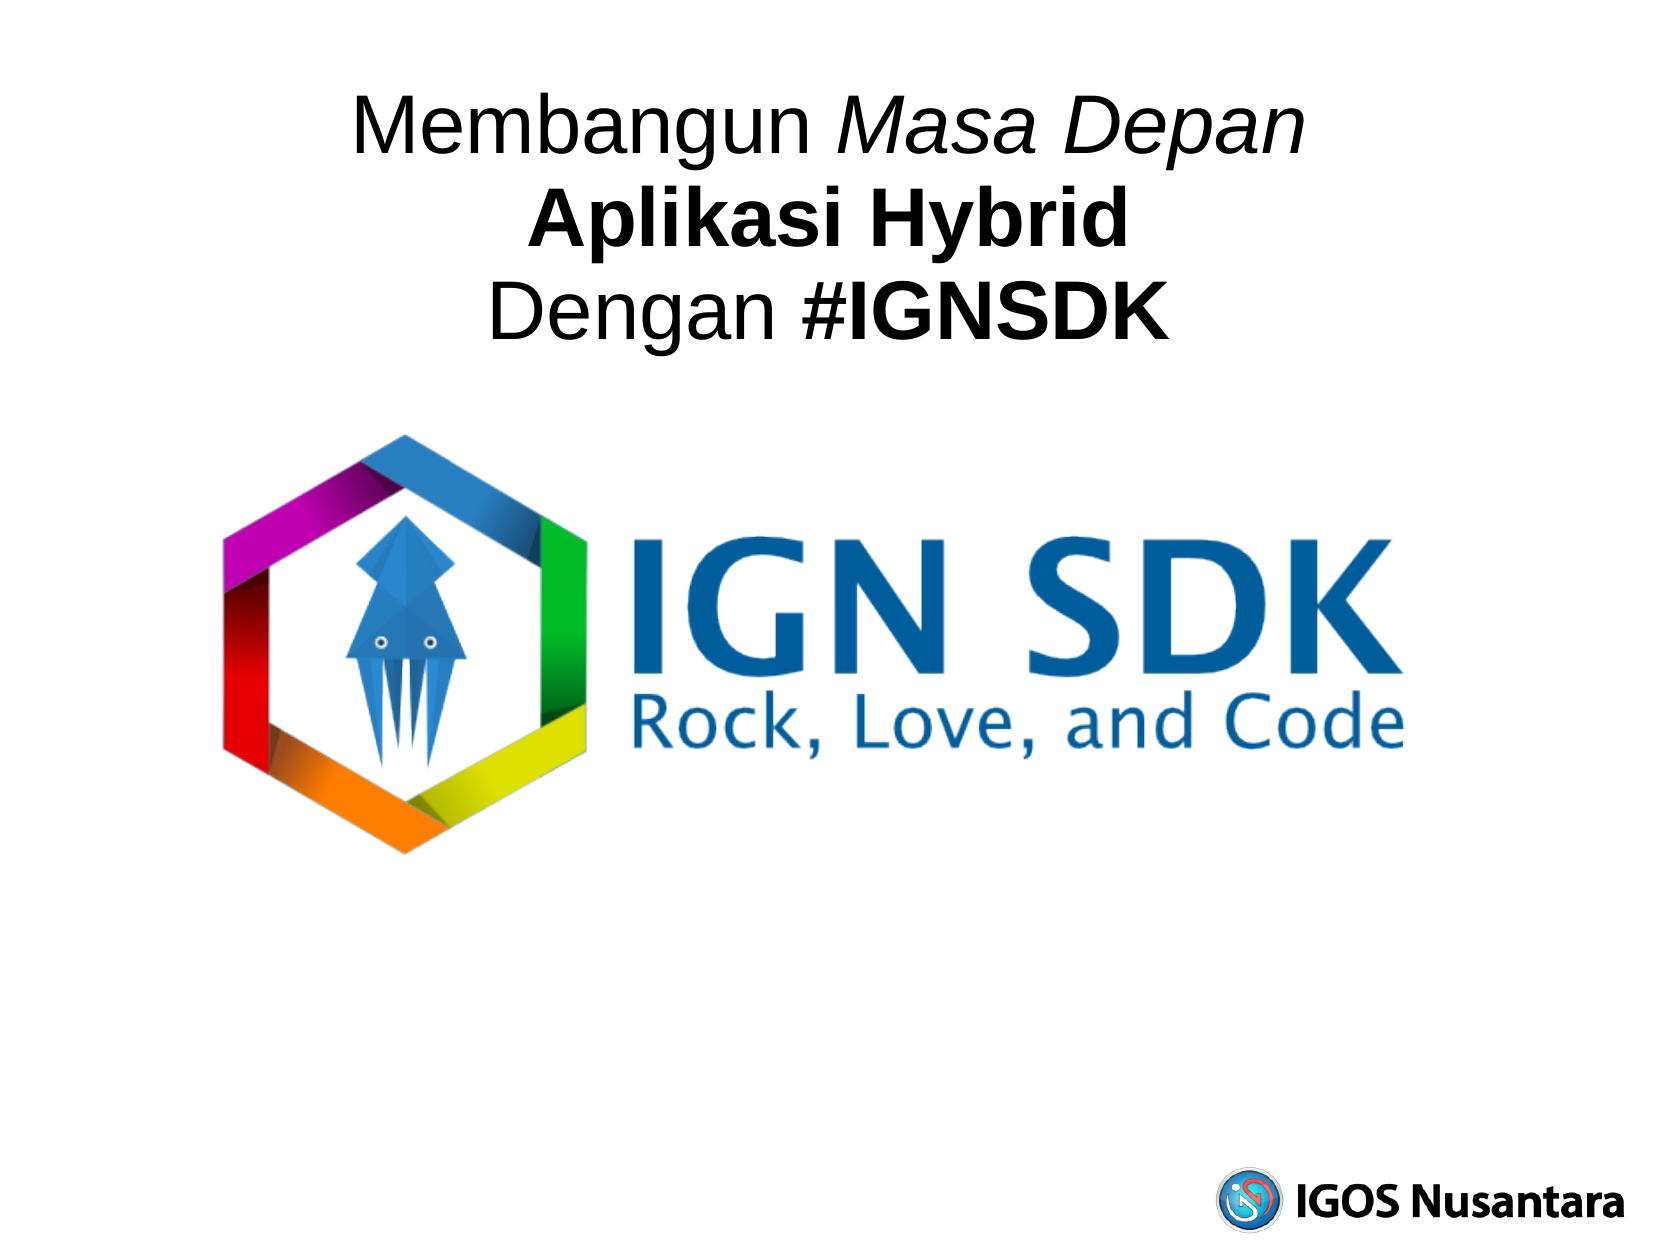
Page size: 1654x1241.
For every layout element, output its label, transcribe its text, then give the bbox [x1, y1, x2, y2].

title Membangun Masa Depan Aplikasi Hybrid Dengan #IGNSDK [85, 77, 1573, 358]
picture [162, 412, 1500, 885]
picture [1207, 1159, 1632, 1241]
